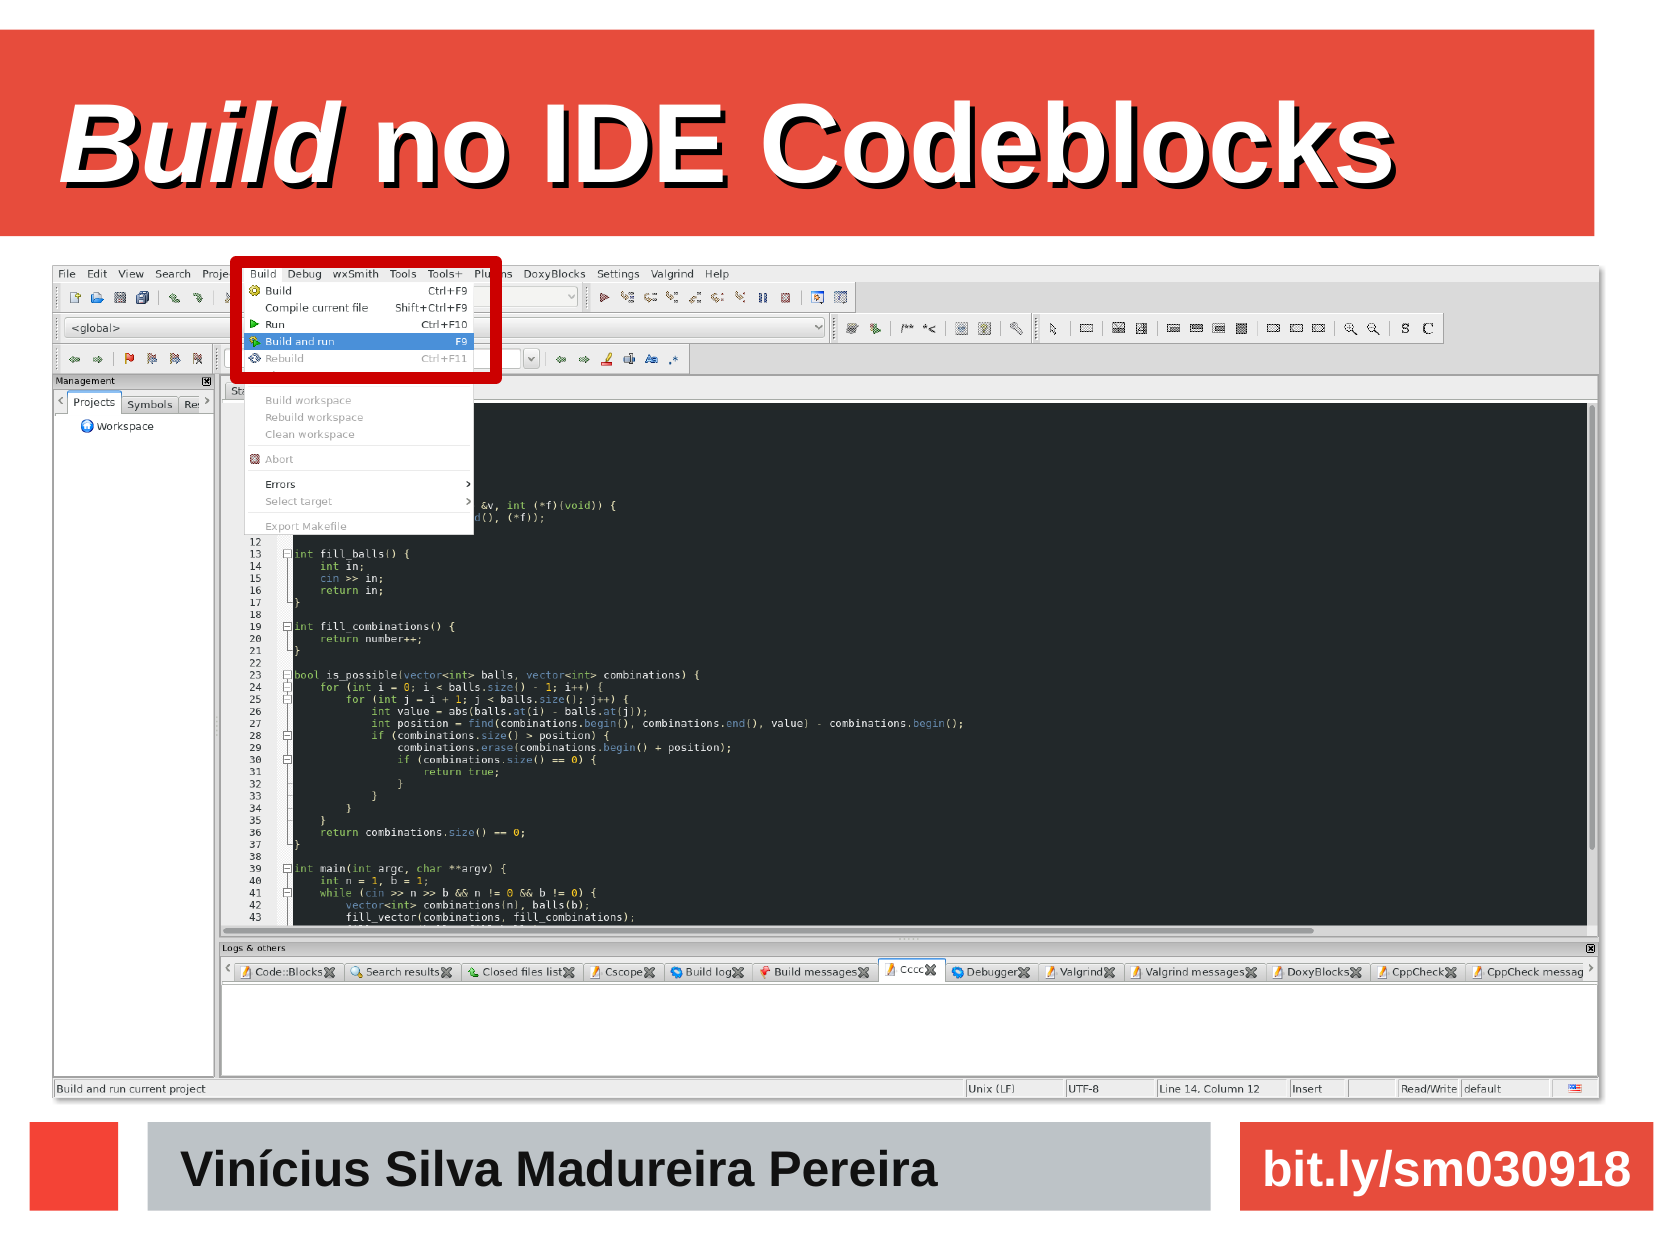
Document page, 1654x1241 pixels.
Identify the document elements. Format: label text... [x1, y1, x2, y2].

title Build no IDE Codeblocks [59, 59, 1595, 207]
text_box bit.ly/sm030918 [1228, 1133, 1654, 1205]
picture [242, 268, 490, 372]
picture [48, 261, 1606, 1105]
text_box Vinícius Silva Madureira Pereira [165, 1133, 1170, 1205]
